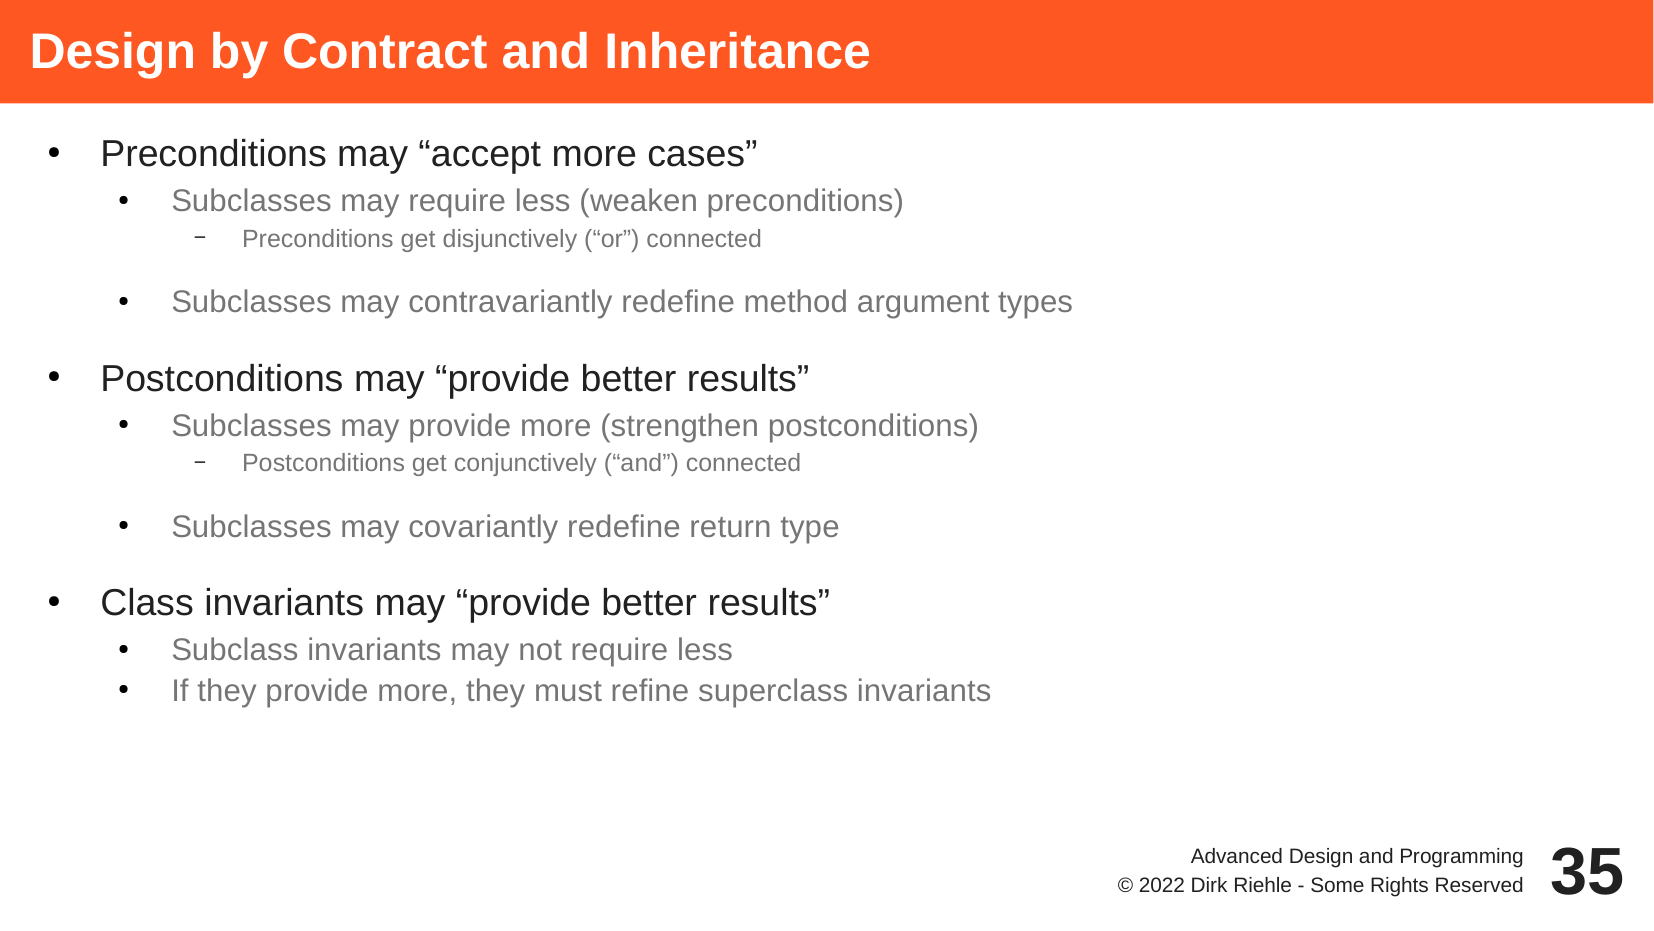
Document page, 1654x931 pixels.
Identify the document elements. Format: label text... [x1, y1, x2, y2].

list Preconditions may “accept more cases” Subclasses may require less (weaken preconditions) Preconditions get disjunctively (“or”) connected Subclasses may contravariantly redefine method argument types Postconditions may “provide better results” Subclasses may provide more (strengthen postconditions) Postconditions get conjunctively (“and”) connected Subclasses may covariantly redefine return type Class invariants may “provide better results” Subclass invariants may not require less If they provide more, they must refine superclass invariants [29, 132, 1625, 813]
title Design by Contract and Inheritance [0, 0, 1654, 104]
